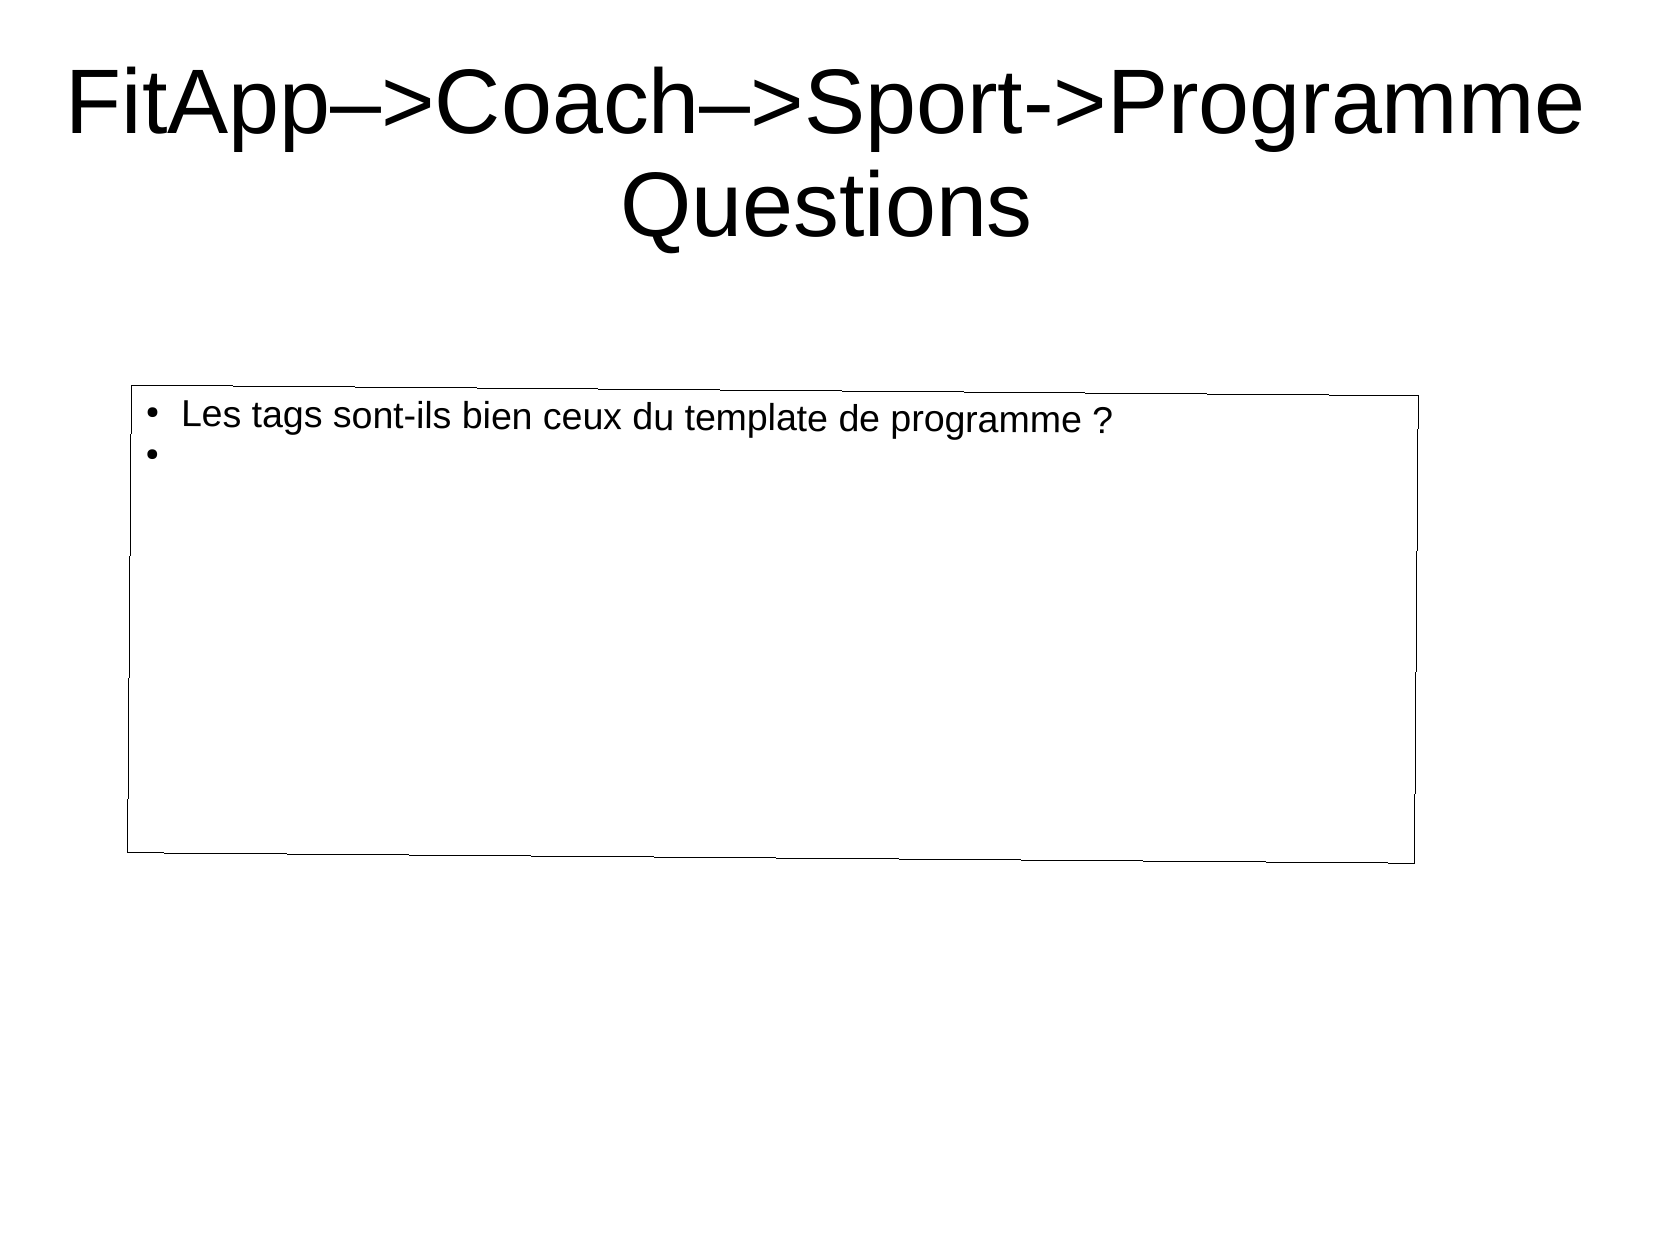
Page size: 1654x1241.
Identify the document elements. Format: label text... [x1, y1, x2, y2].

text_box Les tags sont-ils bien ceux du template de programme ? [127, 385, 1419, 864]
title FitApp–>Coach–>Sport->Programme Questions [47, 0, 1607, 307]
